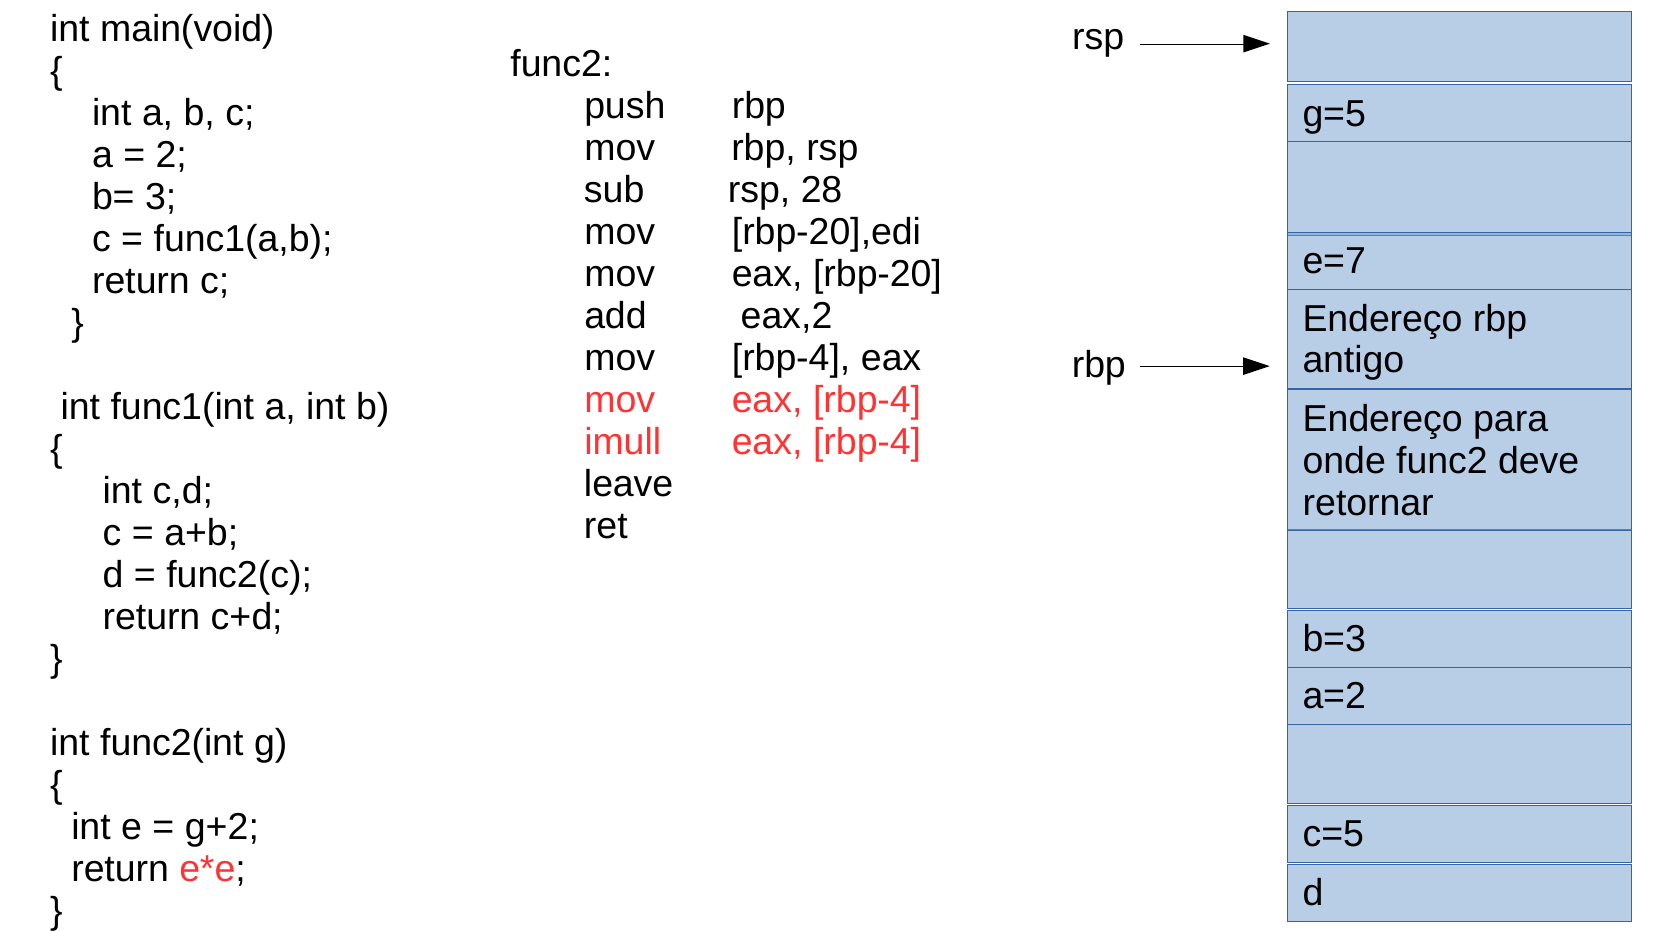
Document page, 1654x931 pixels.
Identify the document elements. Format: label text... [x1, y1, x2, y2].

text_box Endereço para onde func2 deve retornar [1287, 389, 1632, 531]
text_box [1287, 725, 1632, 804]
text_box rsp [1057, 8, 1139, 66]
text_box [1287, 531, 1632, 609]
text_box g=5 [1287, 84, 1632, 142]
text_box e=7 [1287, 232, 1632, 290]
text_box b=3 [1287, 610, 1632, 668]
text_box [1287, 142, 1632, 232]
text_box func2: push rbp mov rbp, rsp sub rsp, 28 mov [rbp-20],edi mov eax, [rbp-20] add eax,2 mov [rbp-4], eax mov eax, [rbp-4] imull eax, [rbp-4] leave ret [495, 35, 1028, 807]
text_box Endereço rbp antigo [1287, 290, 1632, 389]
text_box int main(void) { int a, b, c; a = 2; b= 3; c = func1(a,b); return c; } int func1(int a, int b) { int c,d; c = a+b; d = func2(c); return c+d; } int func2(int g) { int e = g+2; return e*e; } [35, 0, 449, 931]
text_box c=5 [1287, 805, 1632, 863]
text_box [1287, 11, 1632, 82]
text_box d [1287, 864, 1632, 922]
text_box rbp [1057, 335, 1141, 393]
text_box a=2 [1287, 668, 1632, 725]
